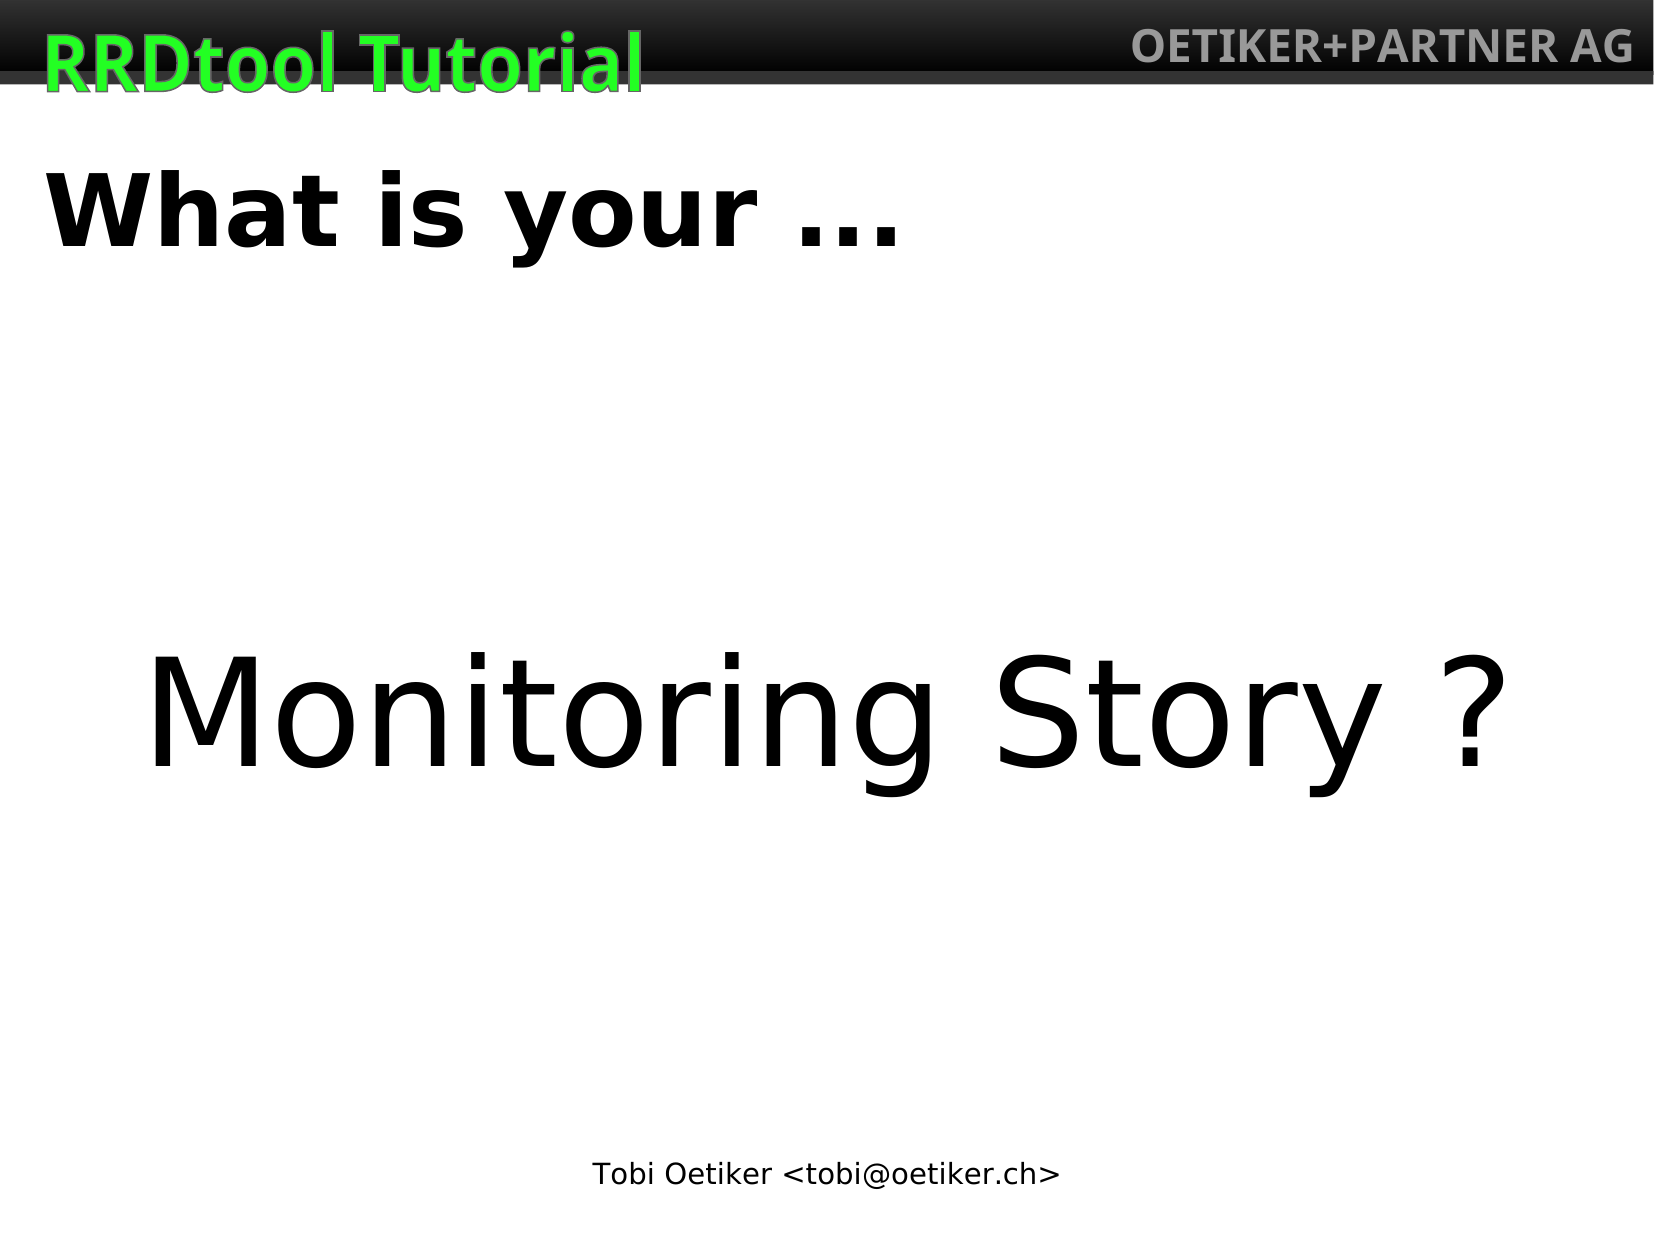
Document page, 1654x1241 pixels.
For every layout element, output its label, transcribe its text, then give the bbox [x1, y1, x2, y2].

title What is your ... [43, 137, 1582, 287]
subtitle Monitoring Story ? [50, 329, 1571, 1099]
